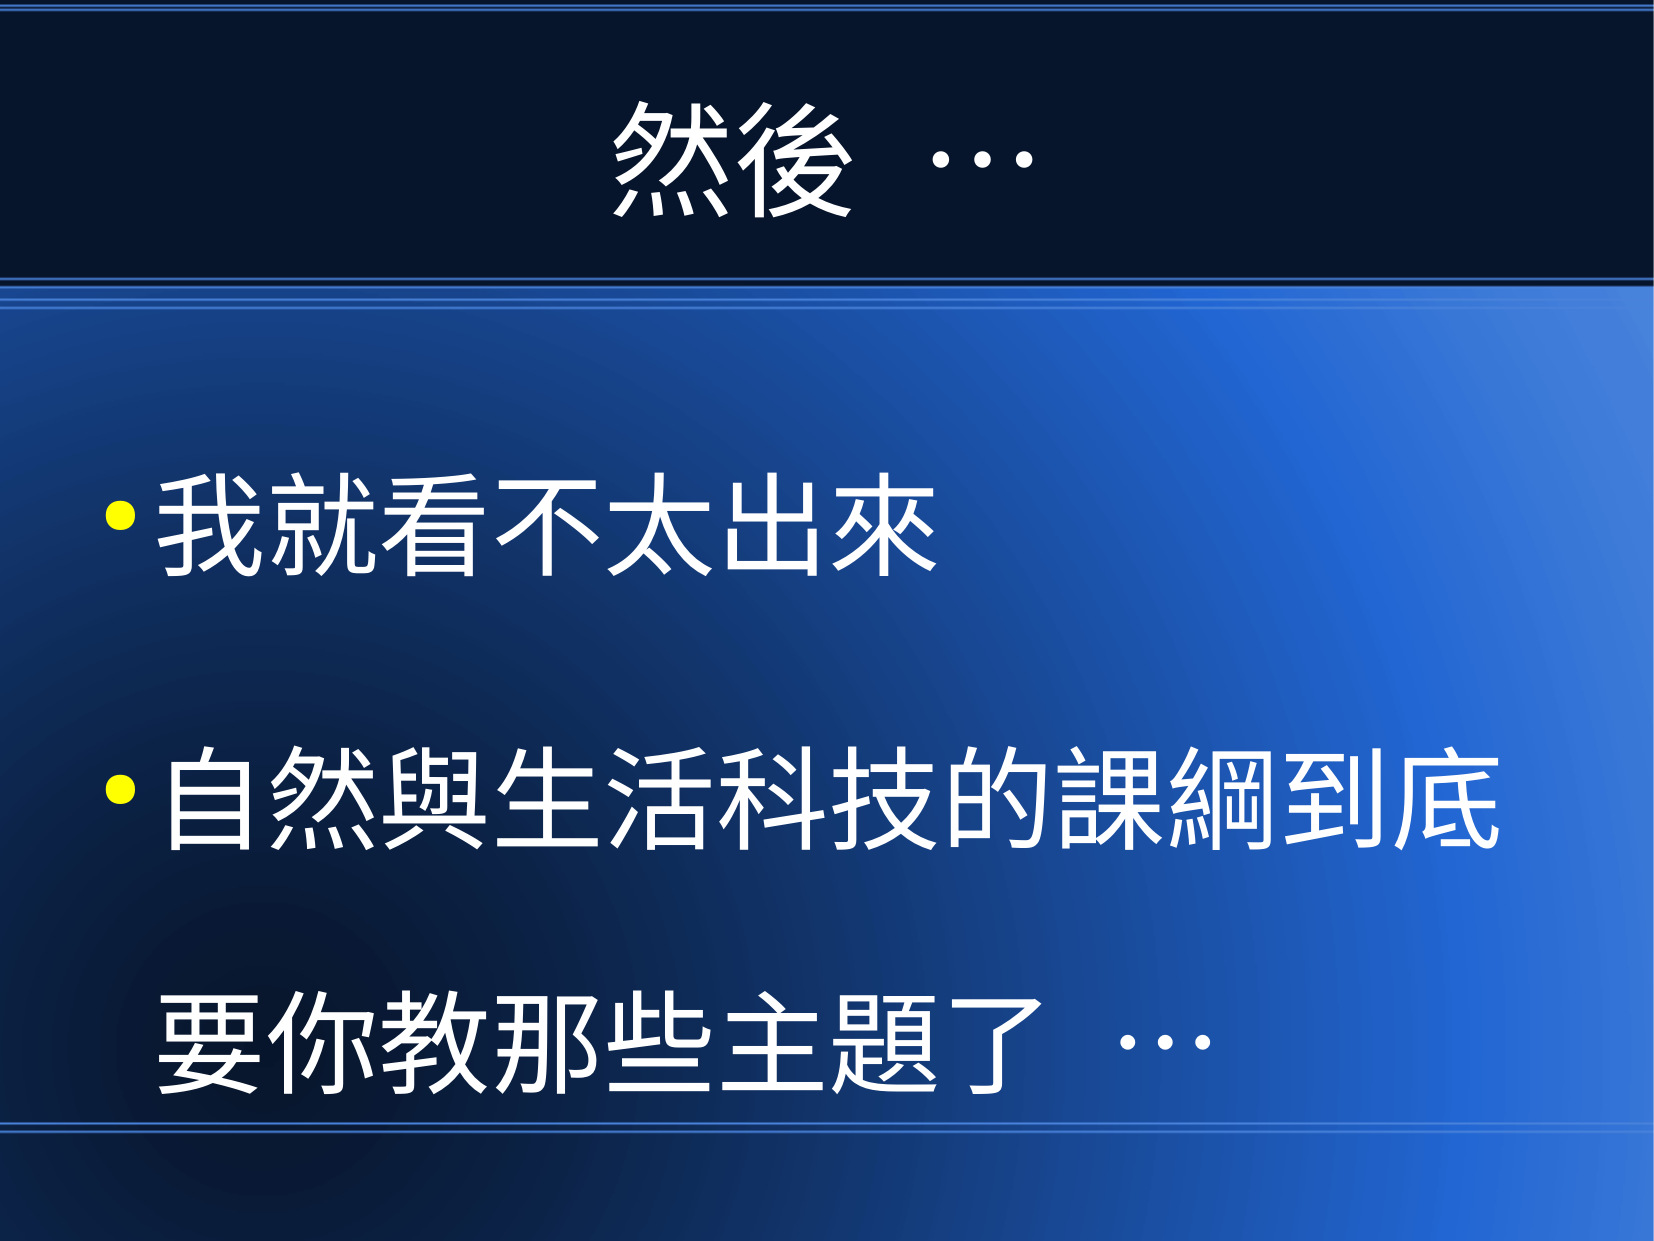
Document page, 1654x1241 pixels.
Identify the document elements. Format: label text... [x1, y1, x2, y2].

list 我就看不太出來 自然與生活科技的課綱到底要你教那些主題了 … [82, 355, 1571, 1241]
title 然後 … [82, 49, 1571, 257]
picture [0, 0, 1654, 1241]
